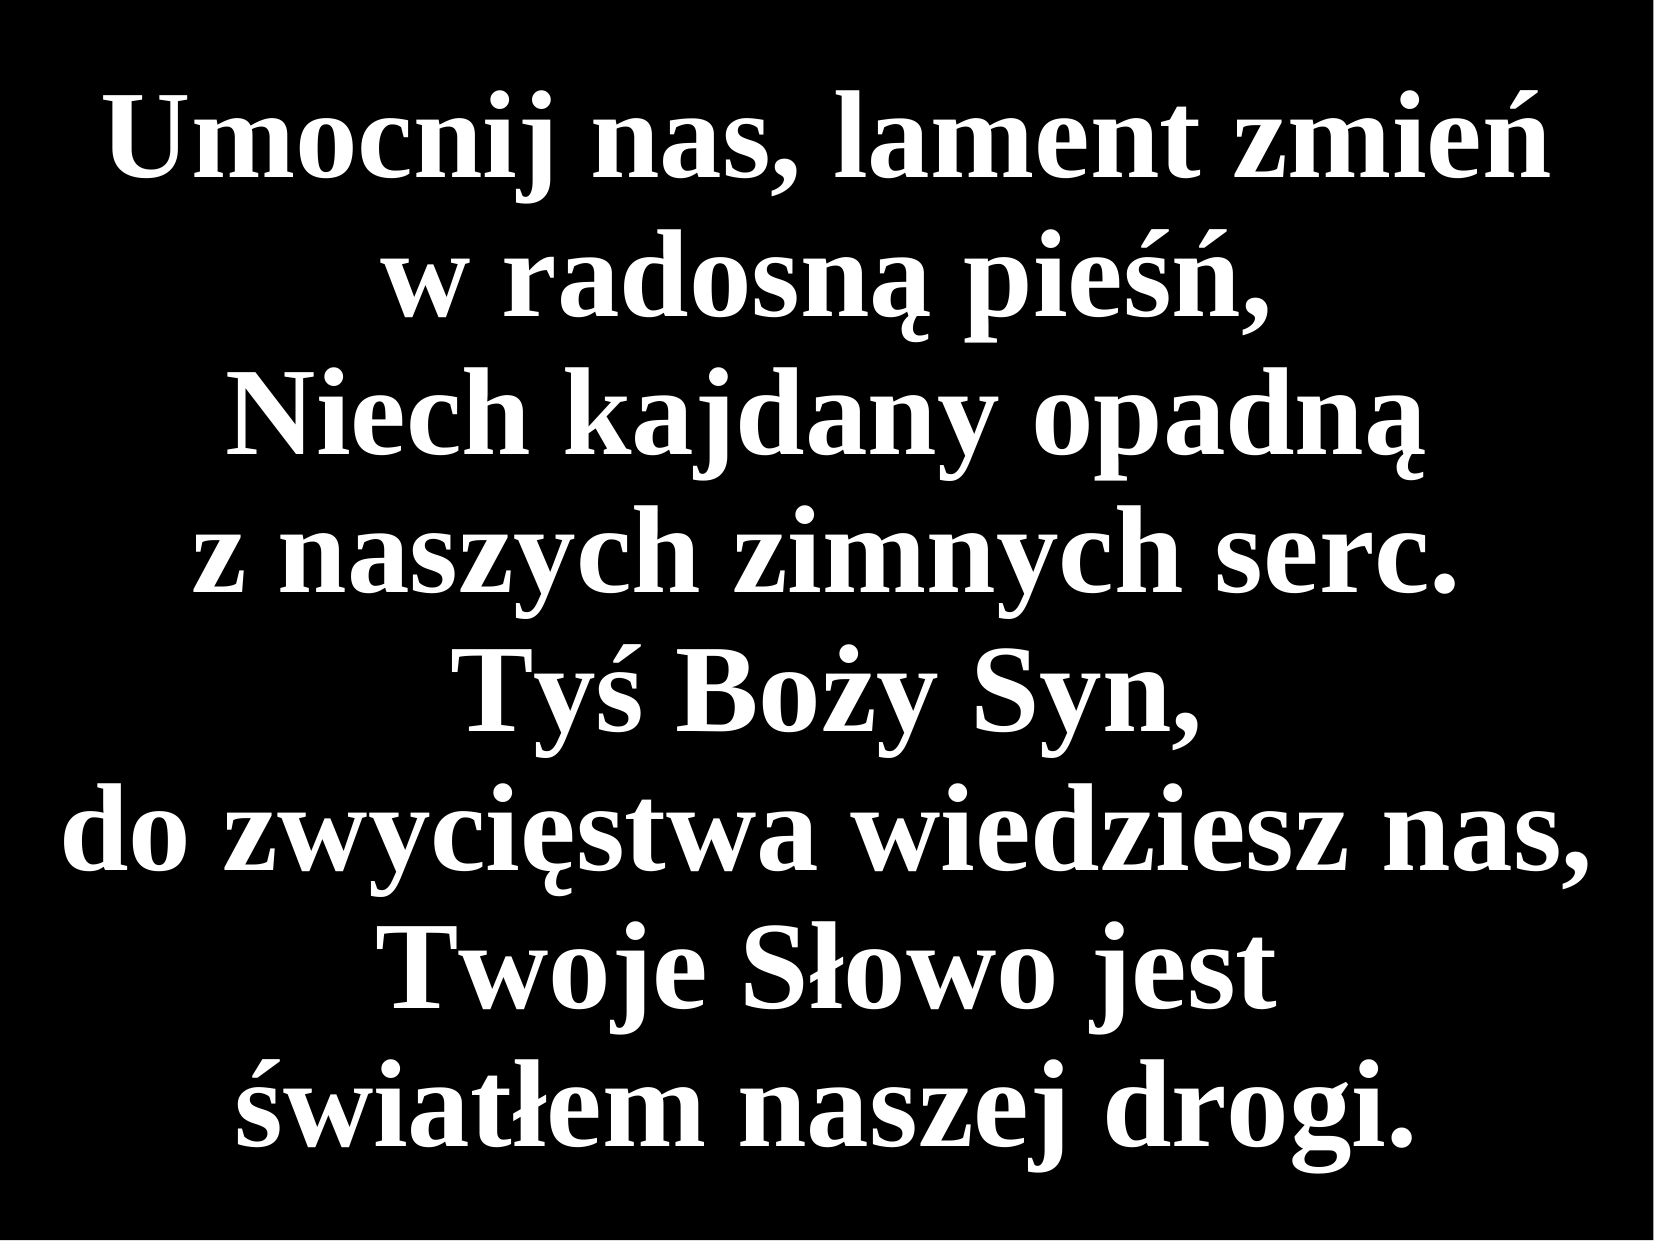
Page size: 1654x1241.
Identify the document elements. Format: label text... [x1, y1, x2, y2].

title Umocnij nas, lament zmień w radosną pieśń, Niech kajdany opadną z naszych zimnych serc. Tyś Boży Syn, do zwycięstwa wiedziesz nas, Twoje Słowo jest światłem naszej drogi. [0, 0, 1654, 1241]
